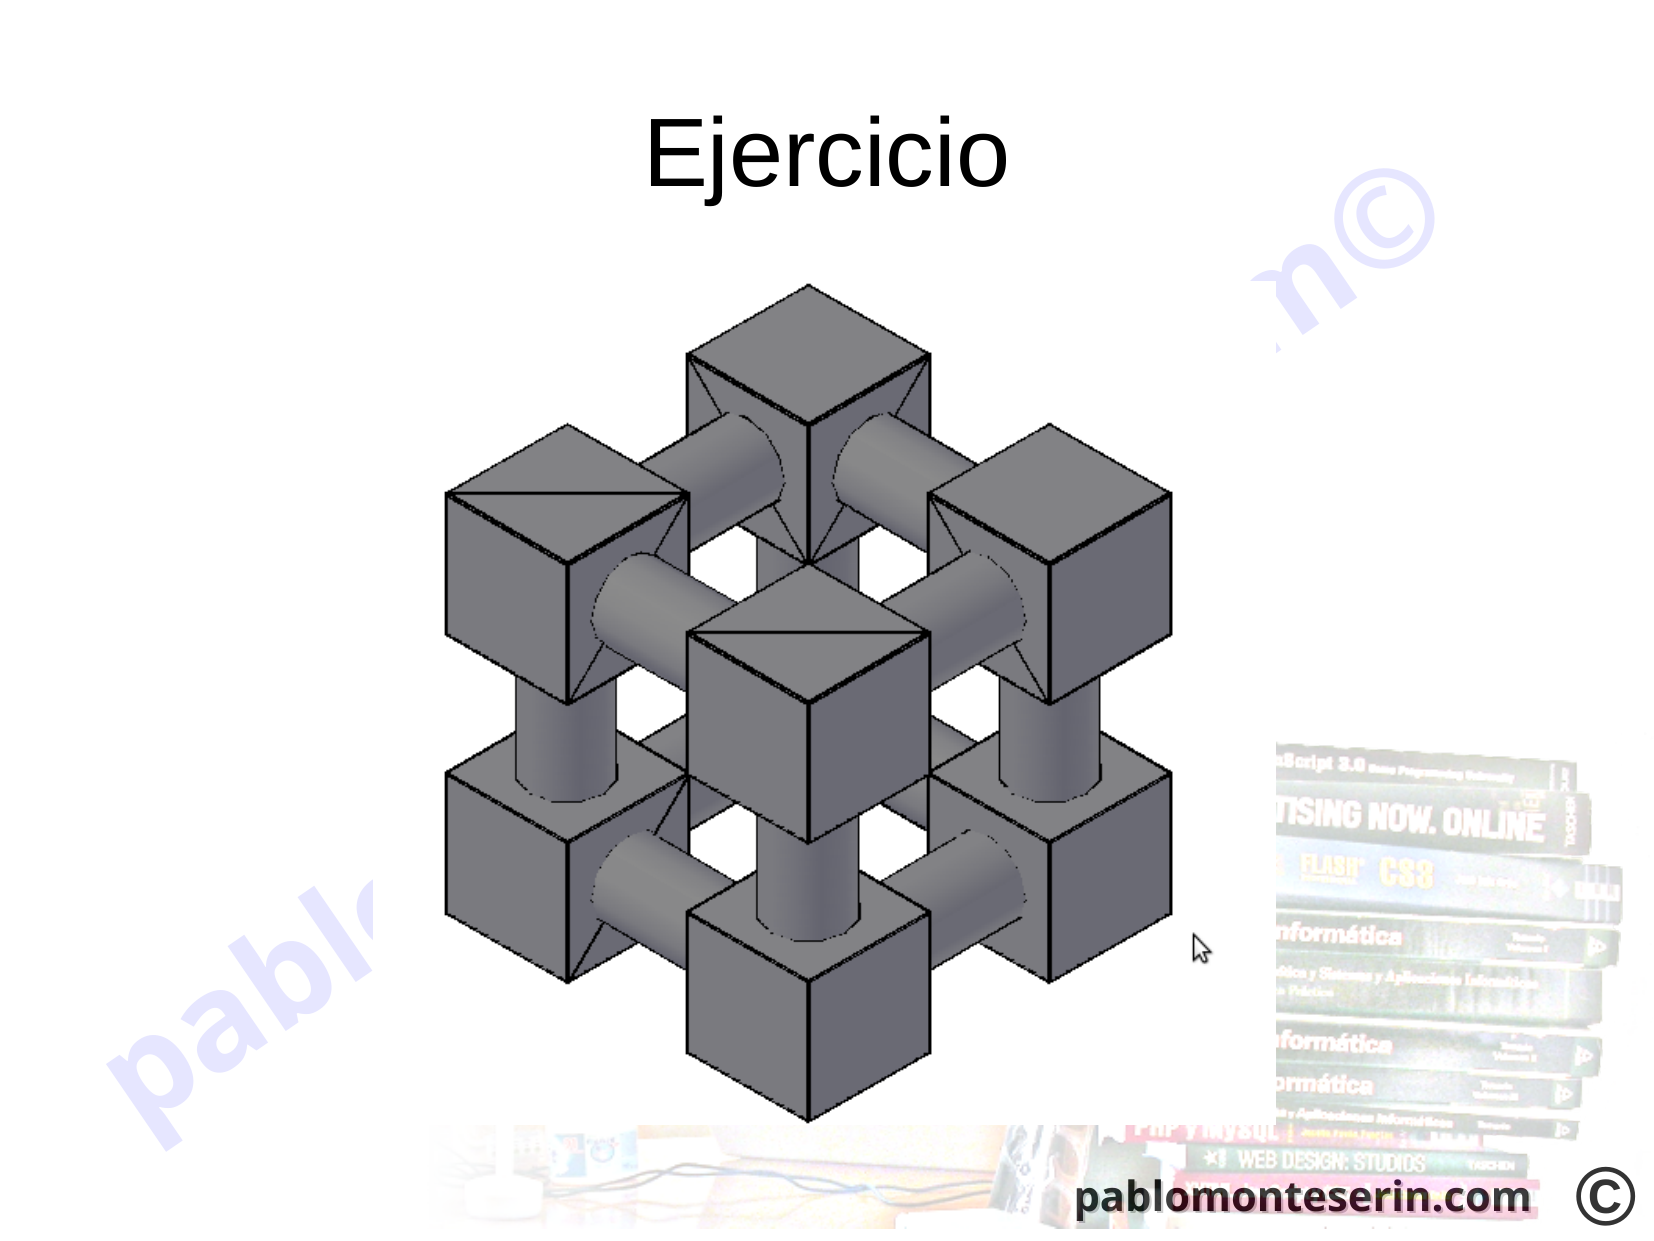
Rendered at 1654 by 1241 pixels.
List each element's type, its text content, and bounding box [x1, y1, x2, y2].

picture [373, 281, 1654, 1229]
title Ejercicio [82, 49, 1571, 257]
